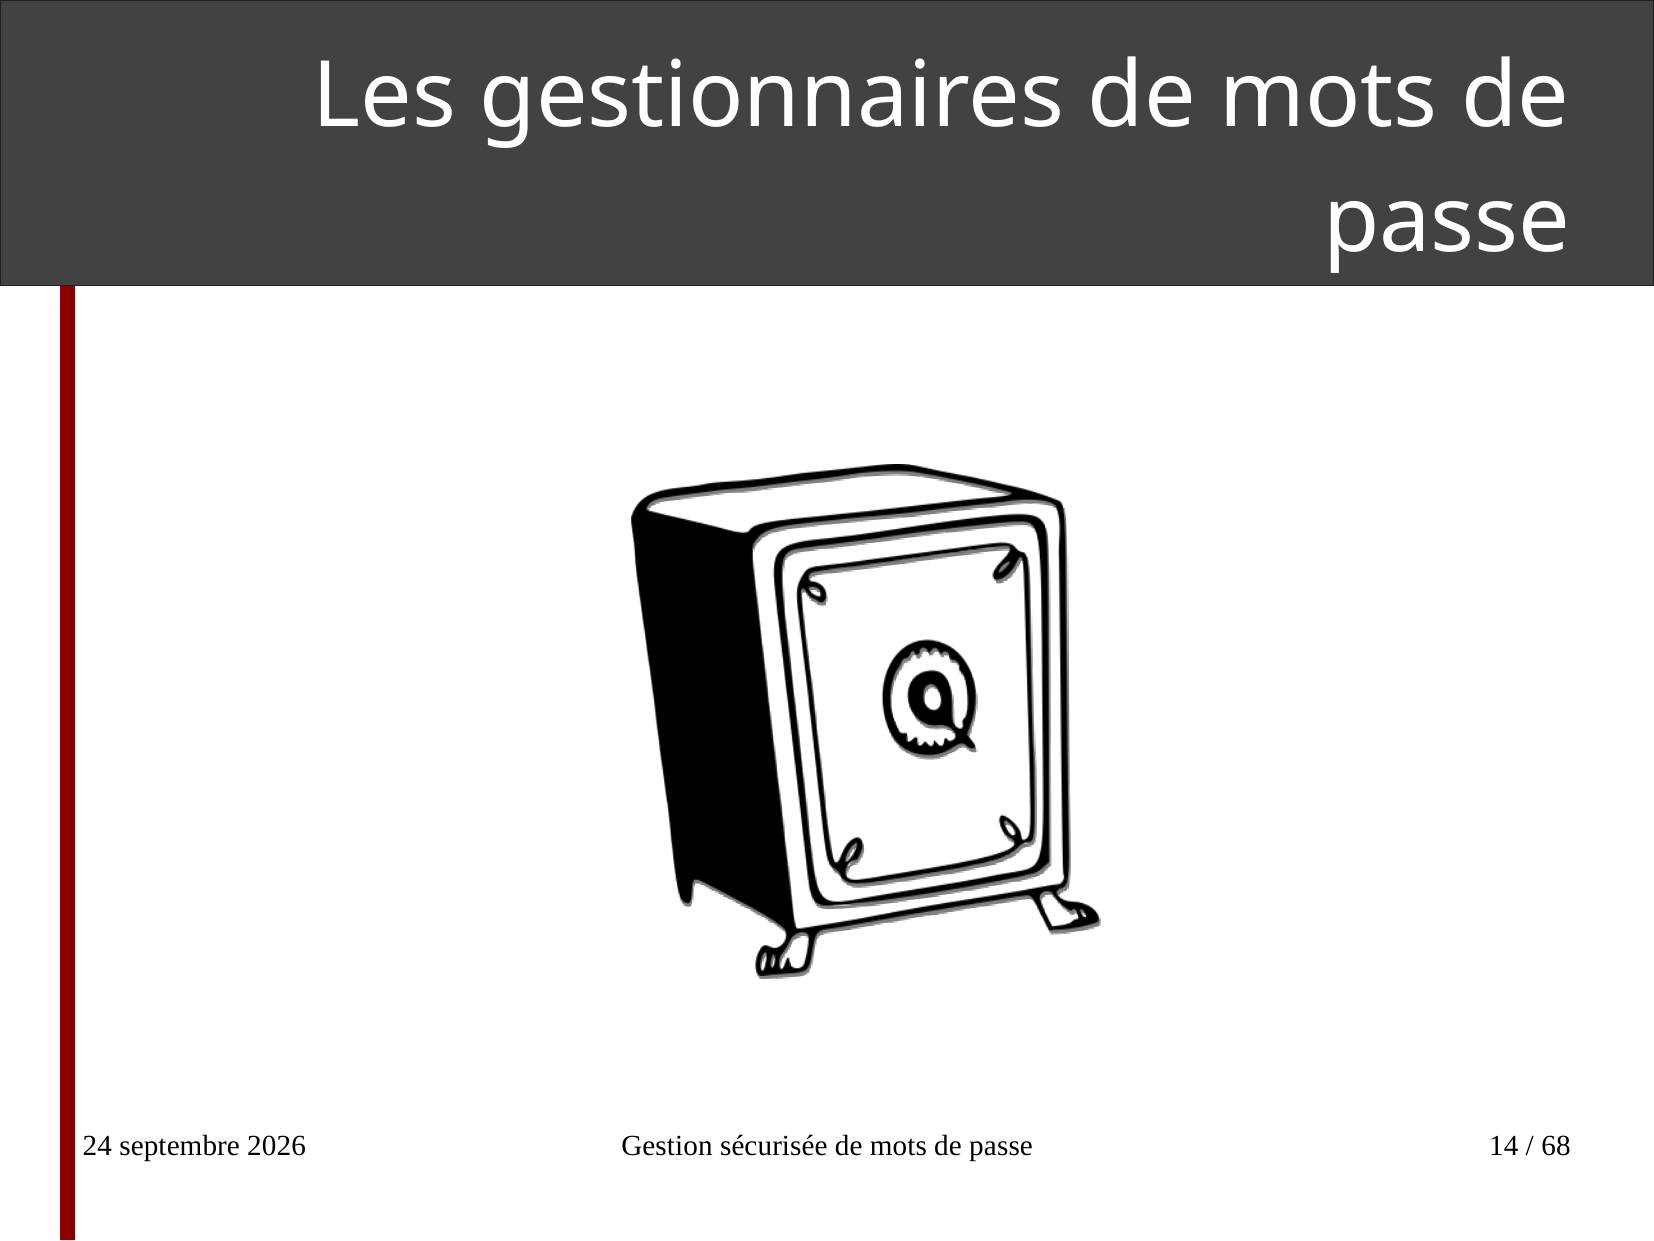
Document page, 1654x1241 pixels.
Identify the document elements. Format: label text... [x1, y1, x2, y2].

title Les gestionnaires de mots de passe [82, 27, 1571, 279]
picture [630, 464, 1100, 976]
